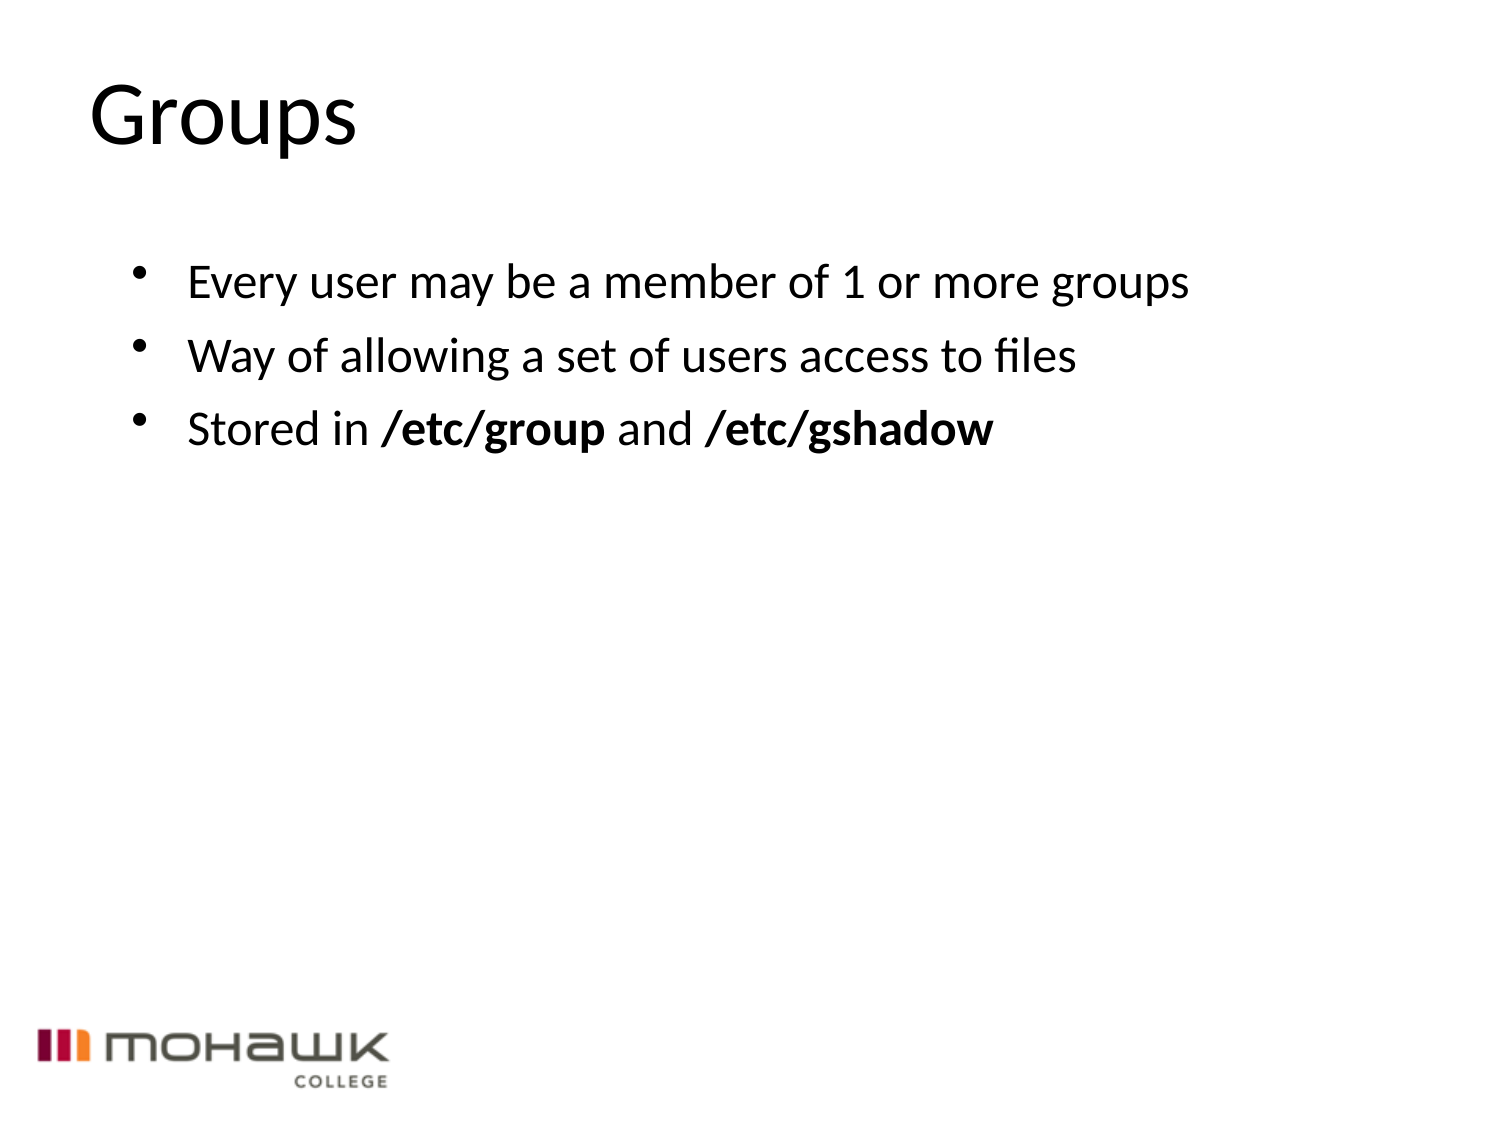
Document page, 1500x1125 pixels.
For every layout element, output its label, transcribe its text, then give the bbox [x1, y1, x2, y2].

picture [5, 1000, 422, 1118]
title Groups [75, 45, 1425, 233]
list Every user may be a member of 1 or more groups Way of allowing a set of users access to files Stored in /etc/group and /etc/gshadow [116, 241, 1500, 842]
